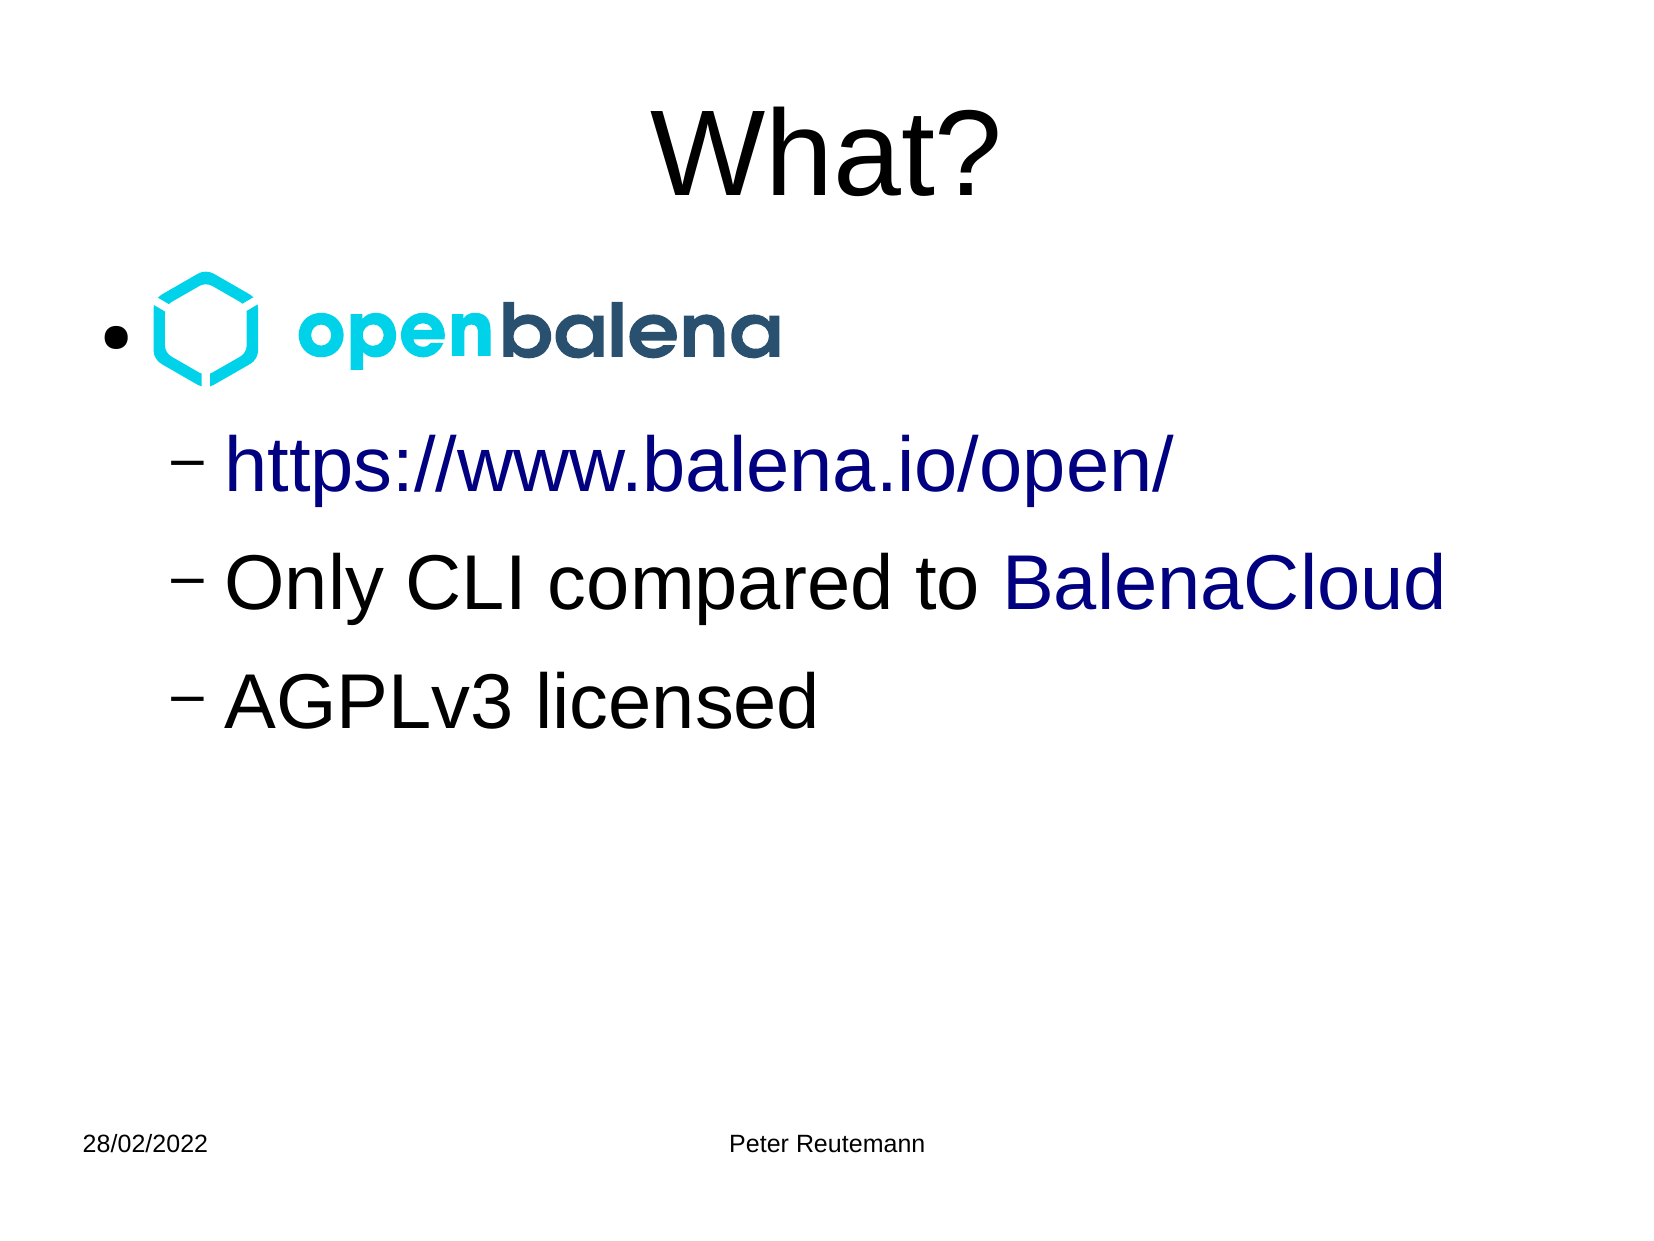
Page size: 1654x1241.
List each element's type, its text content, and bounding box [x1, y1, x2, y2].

title What? [82, 49, 1571, 257]
picture [153, 271, 782, 388]
list https://www.balena.io/open/ Only CLI compared to BalenaCloud AGPLv3 licensed [82, 290, 1571, 1010]
